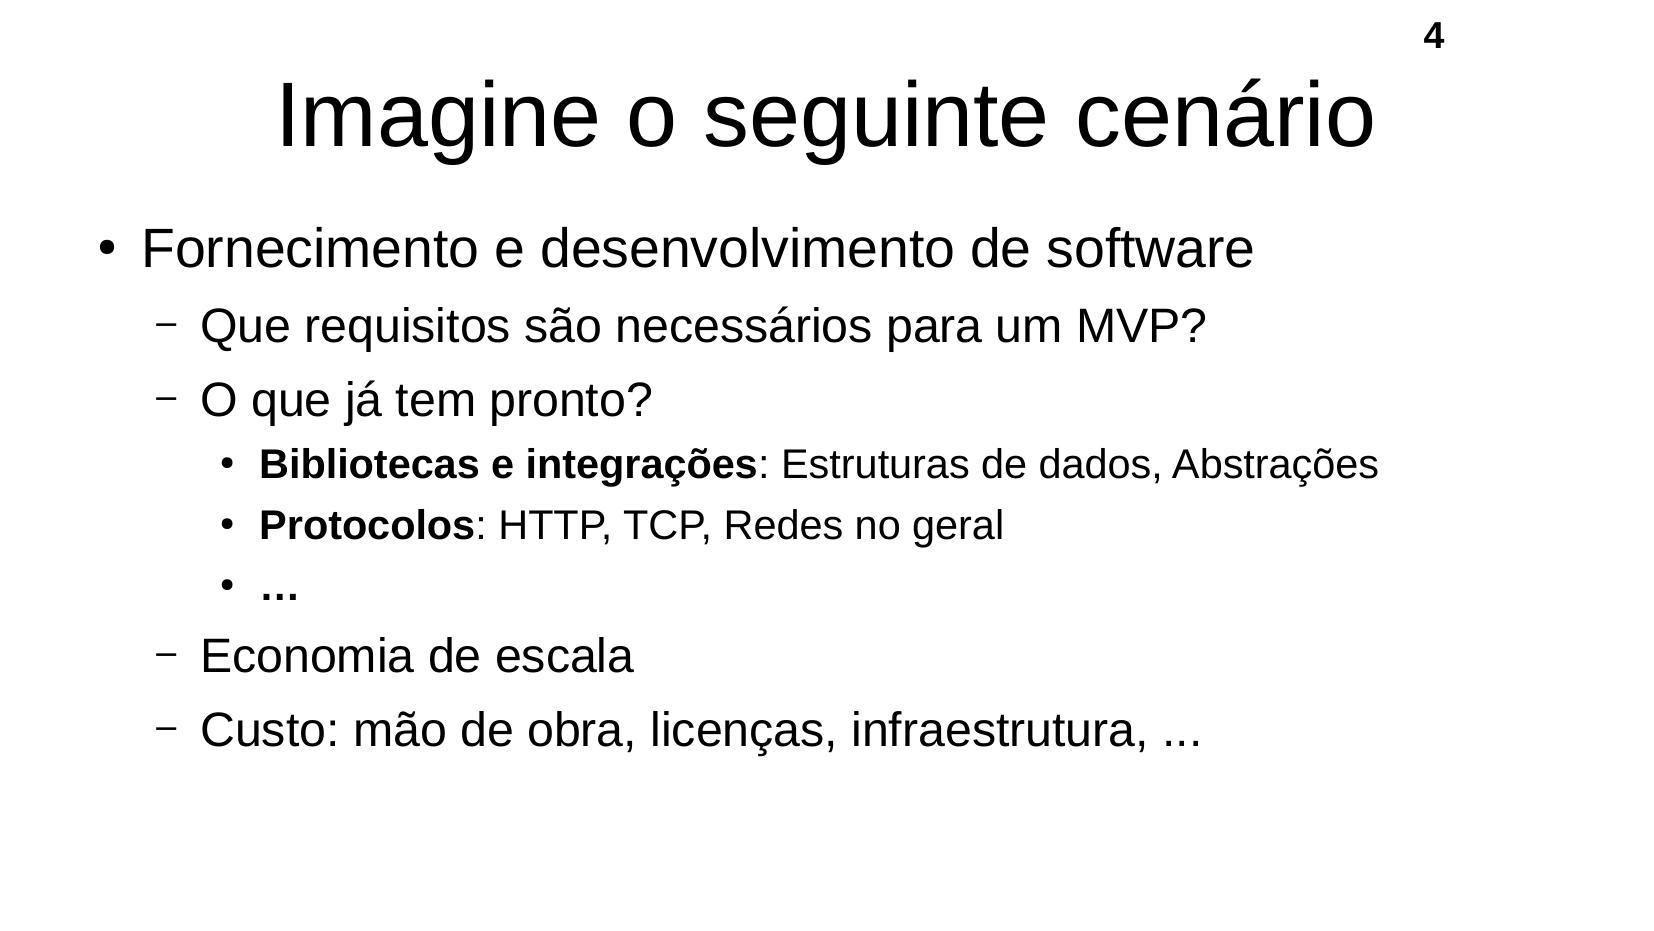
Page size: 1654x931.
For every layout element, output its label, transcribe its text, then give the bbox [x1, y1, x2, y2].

list Fornecimento e desenvolvimento de software Que requisitos são necessários para um MVP? O que já tem pronto? Bibliotecas e integrações: Estruturas de dados, Abstrações Protocolos: HTTP, TCP, Redes no geral … Economia de escala Custo: mão de obra, licenças, infraestrutura, ... [82, 217, 1571, 758]
text_box <número> [1408, 0, 1654, 71]
title Imagine o seguinte cenário [82, 37, 1571, 193]
